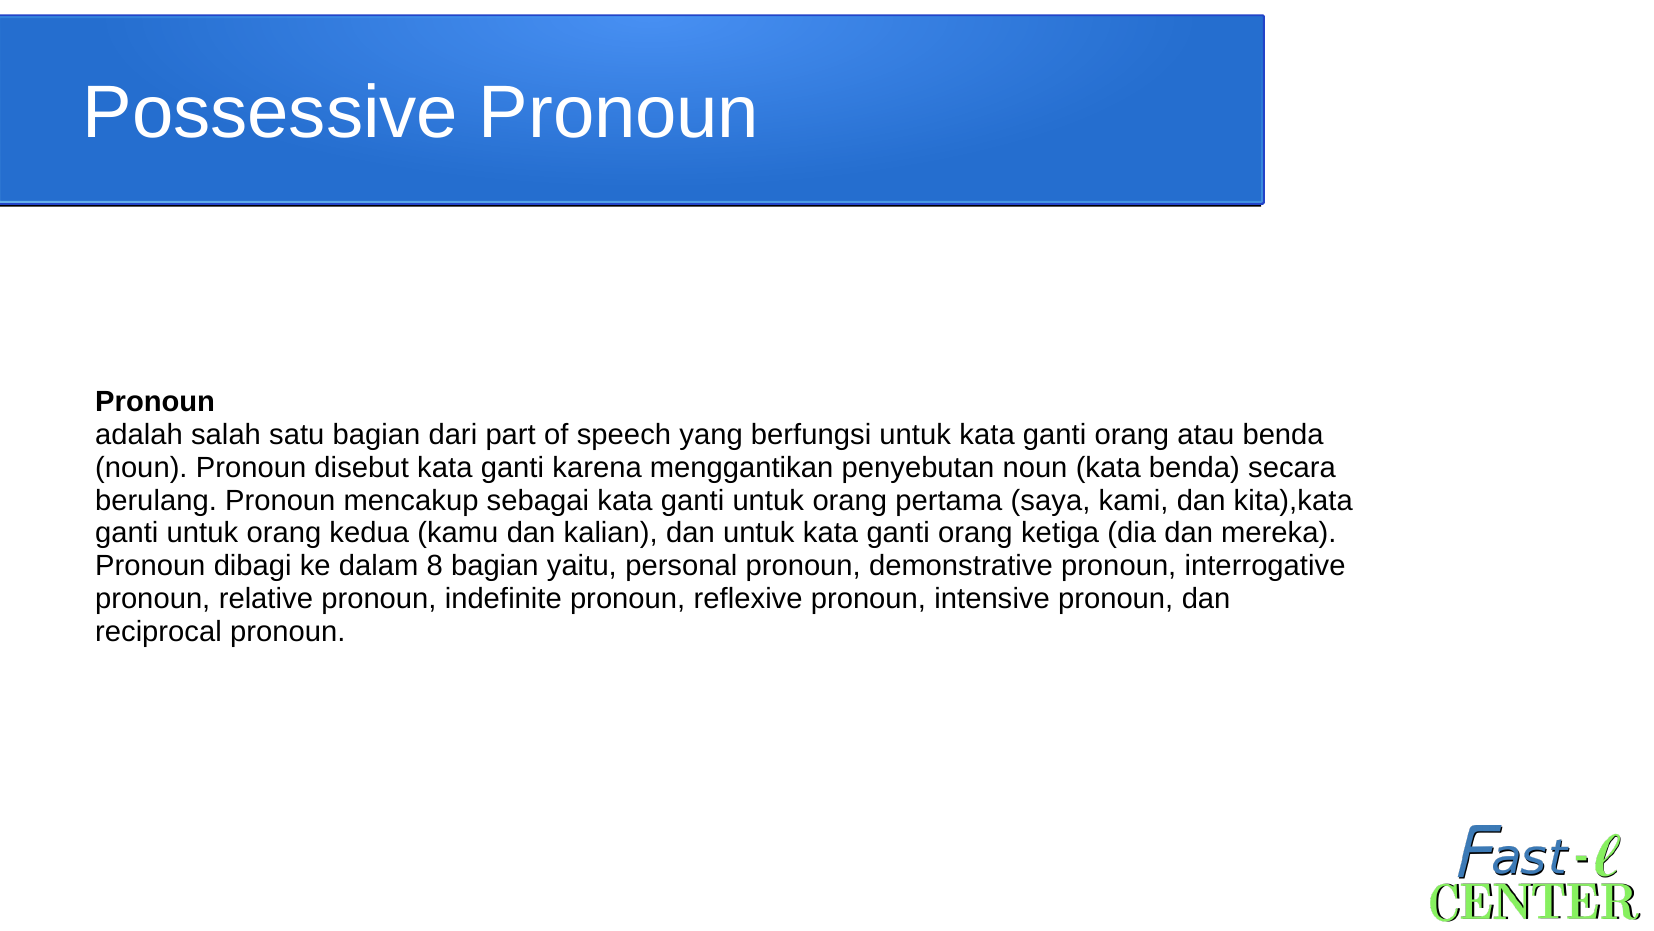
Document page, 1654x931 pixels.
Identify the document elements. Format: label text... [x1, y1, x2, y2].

picture [1430, 825, 1641, 924]
text_box Pronoun adalah salah satu bagian dari part of speech yang berfungsi untuk kata ganti orang atau benda (noun). Pronoun disebut kata ganti karena menggantikan penyebutan noun (kata benda) secara berulang. Pronoun mencakup sebagai kata ganti untuk orang pertama (saya, kami, dan kita),kata ganti untuk orang kedua (kamu dan kalian), dan untuk kata ganti orang ketiga (dia dan mereka). Pronoun dibagi ke dalam 8 bagian yaitu, personal pronoun, demonstrative pronoun, interrogative pronoun, relative pronoun, indefinite pronoun, reflexive pronoun, intensive pronoun, dan reciprocal pronoun. [80, 377, 1381, 688]
title Possessive Pronoun [82, 35, 1235, 189]
